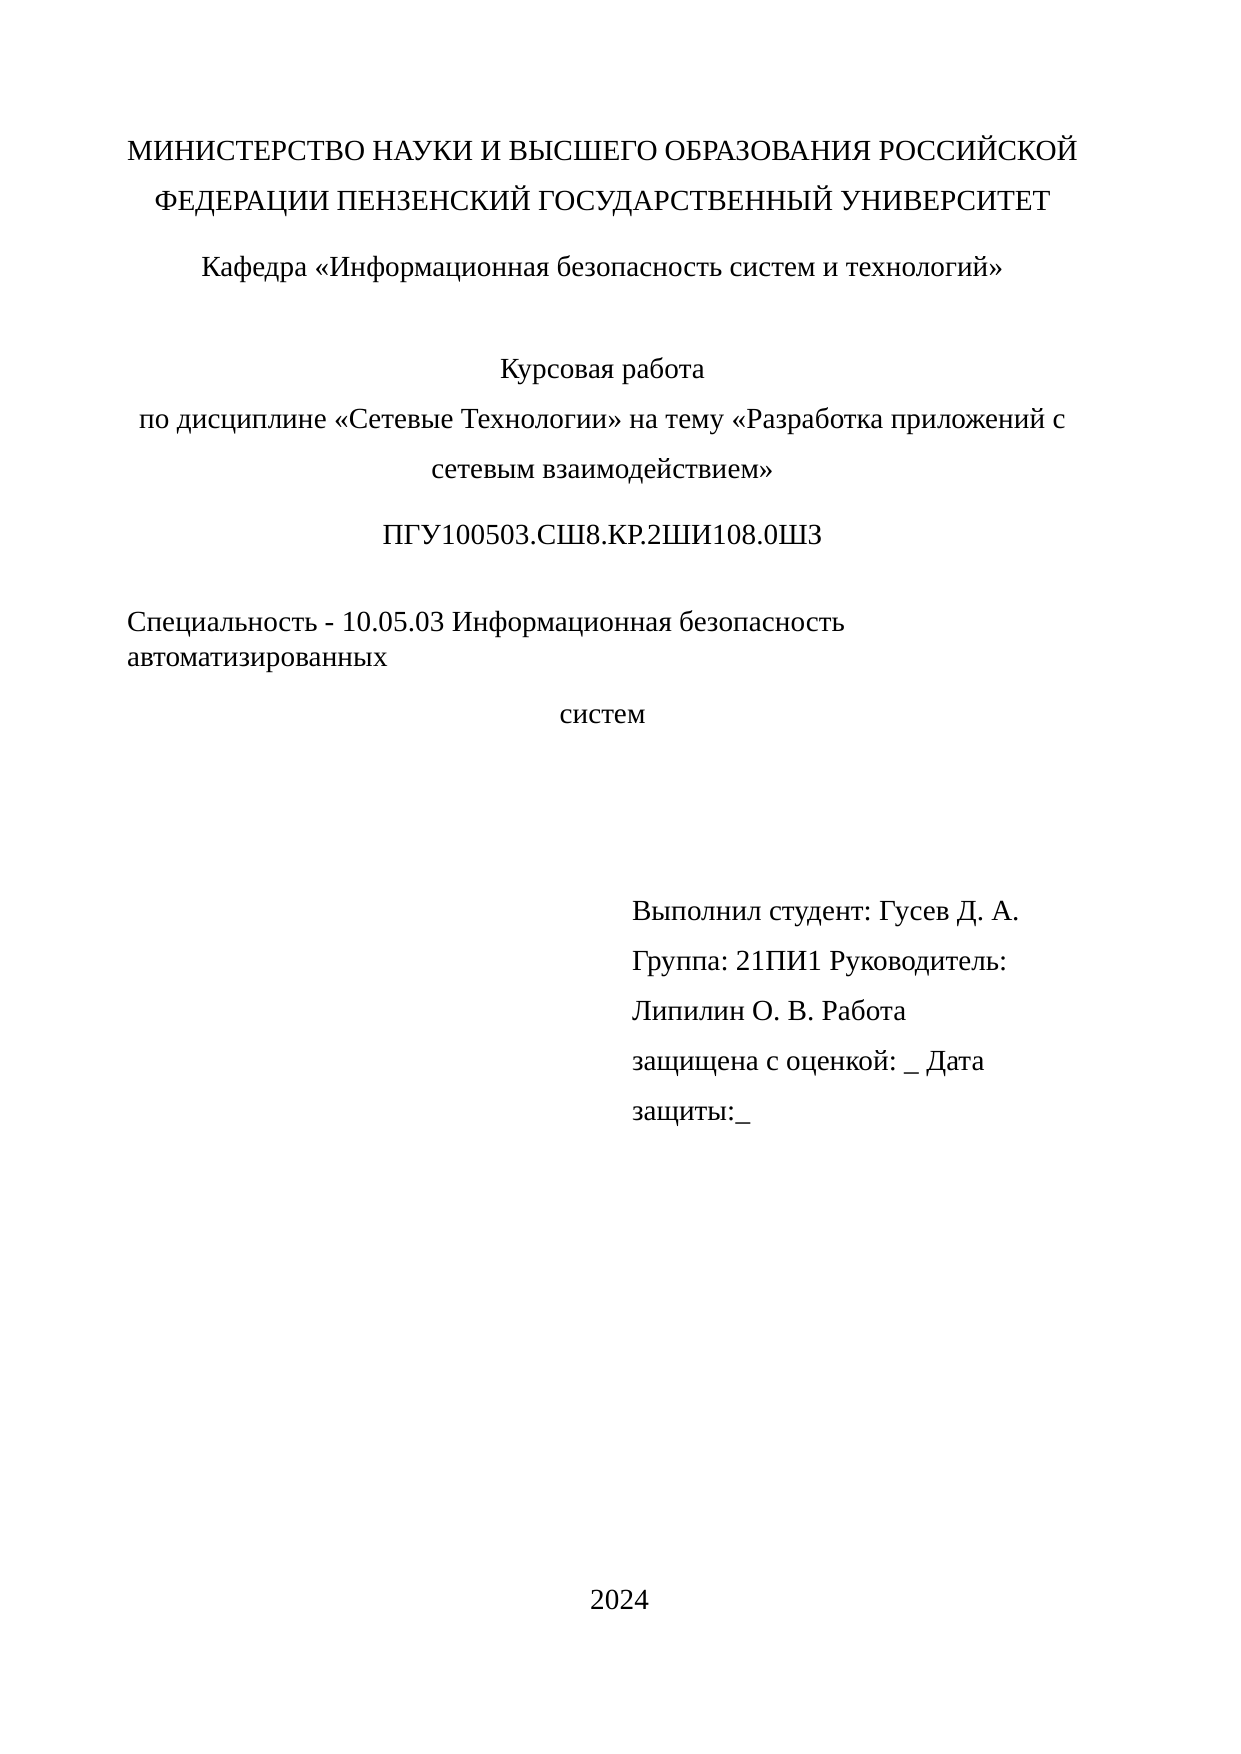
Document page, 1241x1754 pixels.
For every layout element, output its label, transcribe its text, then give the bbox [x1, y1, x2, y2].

text_box 2024 [588, 1580, 651, 1607]
text_box МИНИСТЕРСТВО НАУКИ И ВЫСШЕГО ОБРАЗОВАНИЯ РОССИЙСКОЙ ФЕДЕРАЦИИ ПЕНЗЕНСКИЙ ГОСУДАРСТВЕННЫЙ УНИВЕРСИТЕТ Кафедра «Информационная безопасность систем и технологий» Курсовая работа по дисциплине «Сетевые Технологии» на тему «Разработка приложений с сетевым взаимодействием» ПГУ100503.СШ8.КР.2ШИ108.0ШЗ Специальность - 10.05.03 Информационная безопасность автоматизированных систем [127, 116, 1113, 752]
text_box 2024 [608, 1591, 615, 1607]
text_box Выполнил студент: Гусев Д. А. Группа: 21ПИ1 Руководитель: Липилин О. В. Работа защищена с оценкой: _ Дата защиты:_ [632, 876, 1022, 1109]
